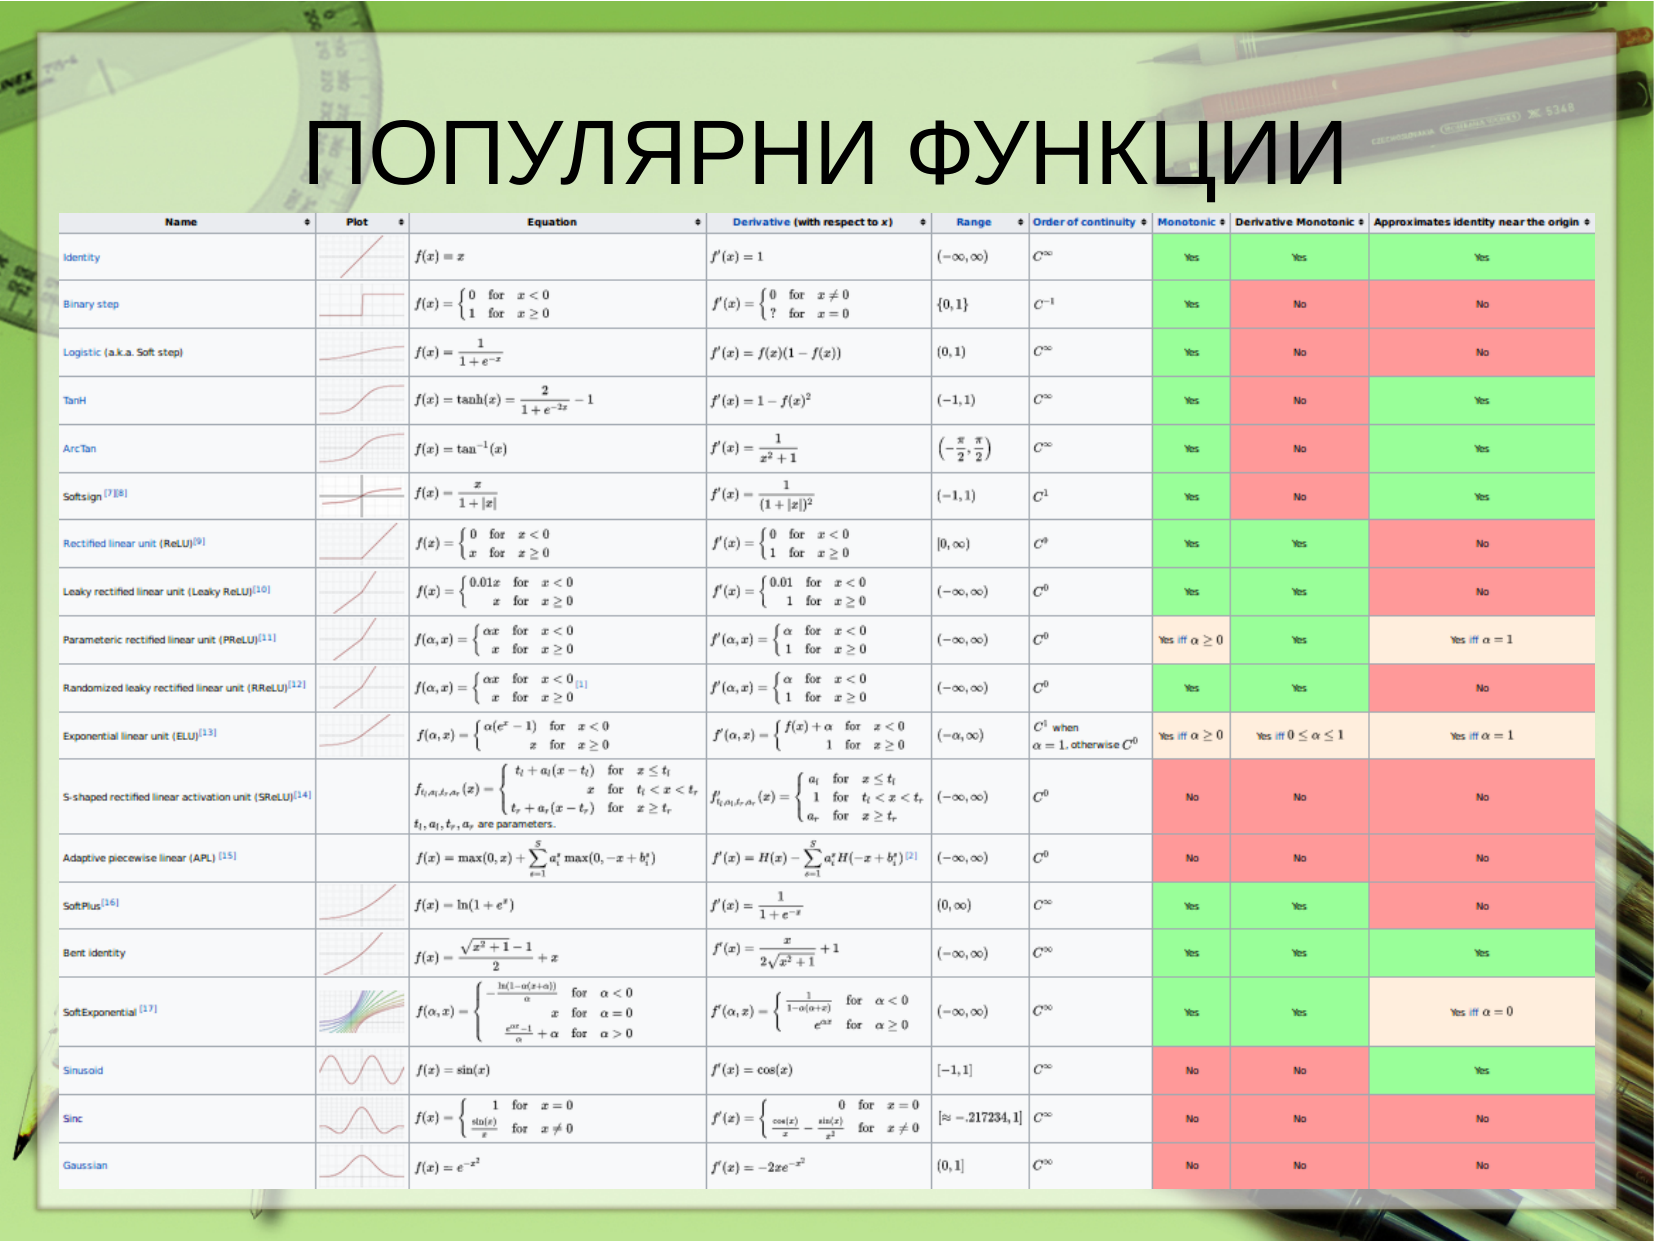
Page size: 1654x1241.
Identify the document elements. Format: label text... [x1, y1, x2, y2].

title ПОПУЛЯРНИ ФУНКЦИИ [82, 49, 1571, 213]
picture [0, 1, 1654, 1241]
